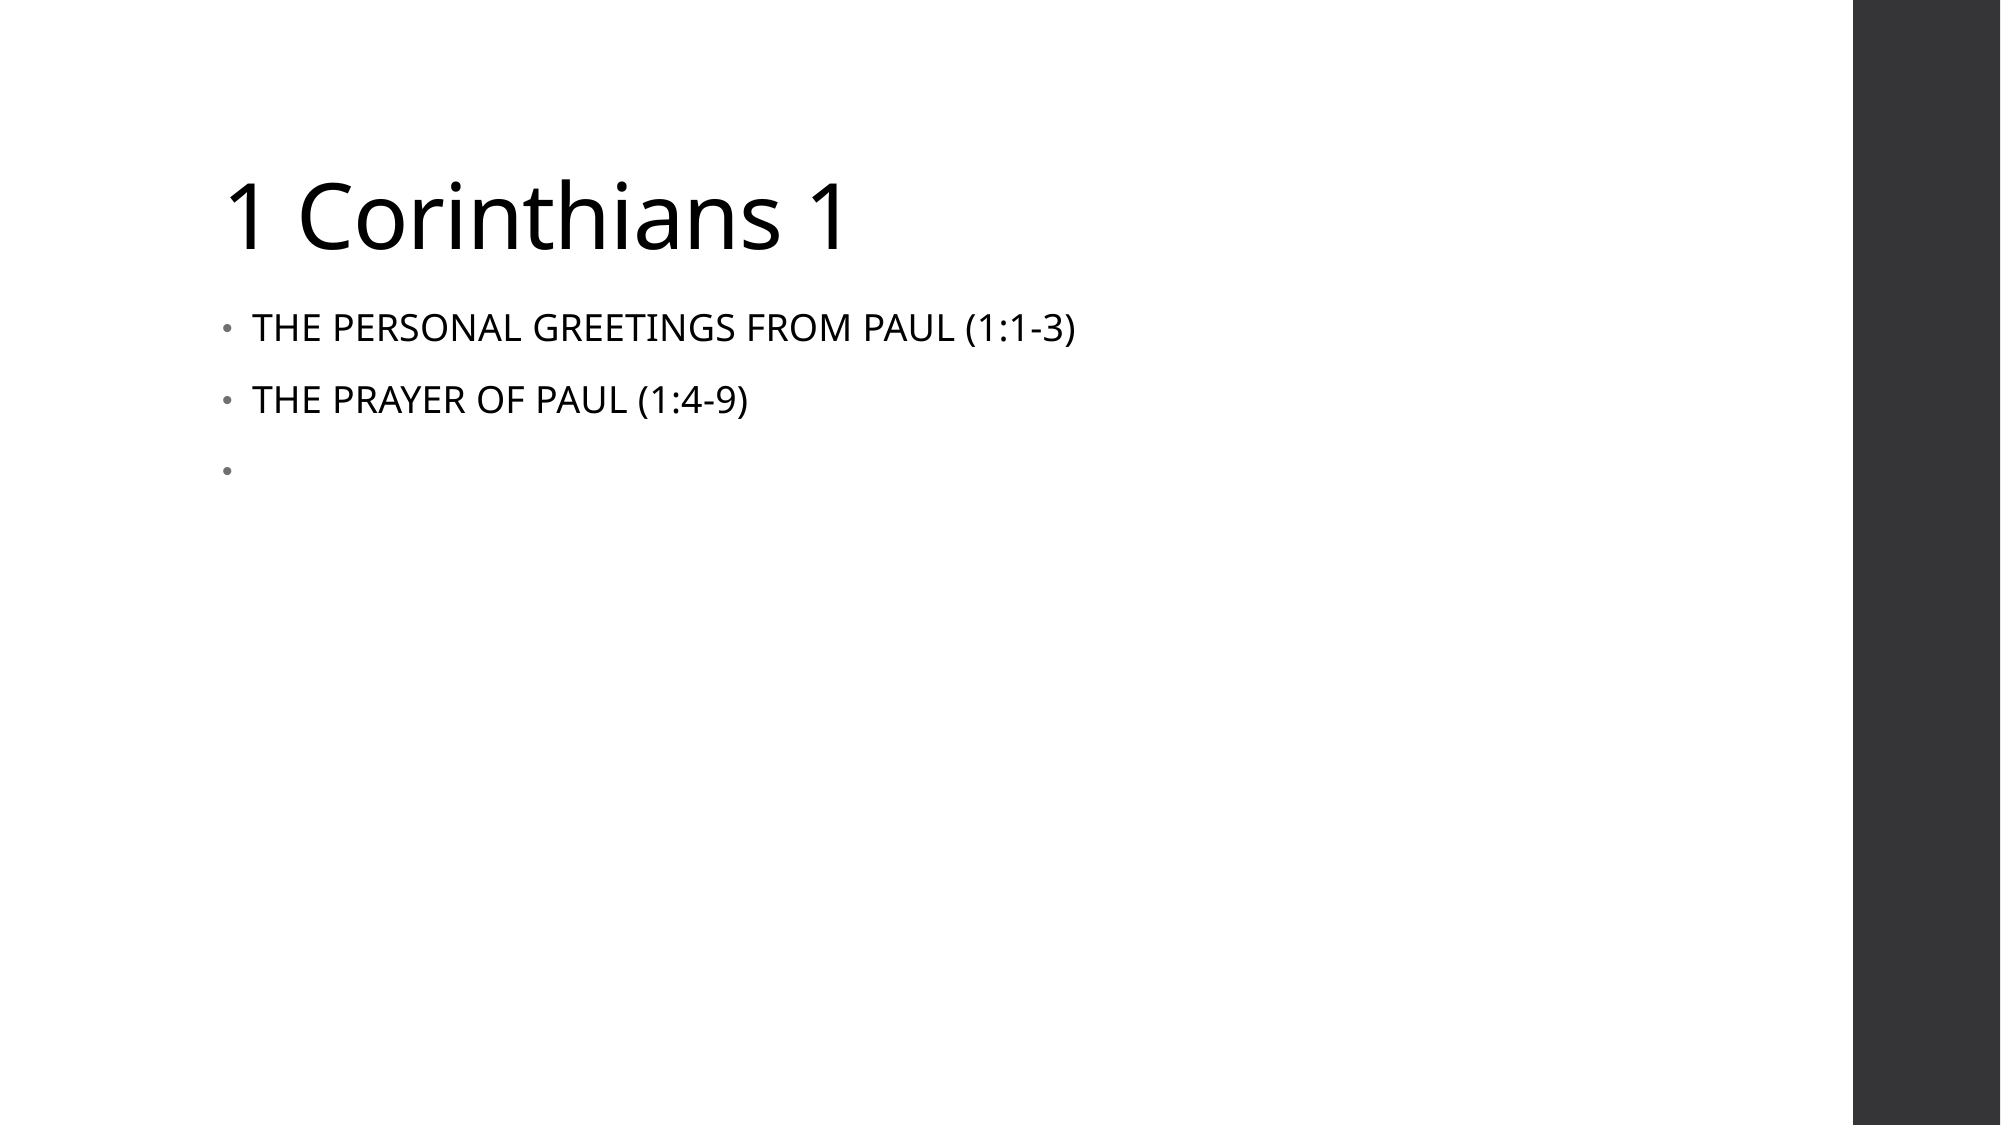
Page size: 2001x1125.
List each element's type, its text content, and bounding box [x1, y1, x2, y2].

title 1 Corinthians 1 [206, 60, 1797, 278]
list THE PERSONAL GREETINGS FROM PAUL (1:1-3) THE PRAYER OF PAUL (1:4-9) [206, 299, 1617, 1014]
